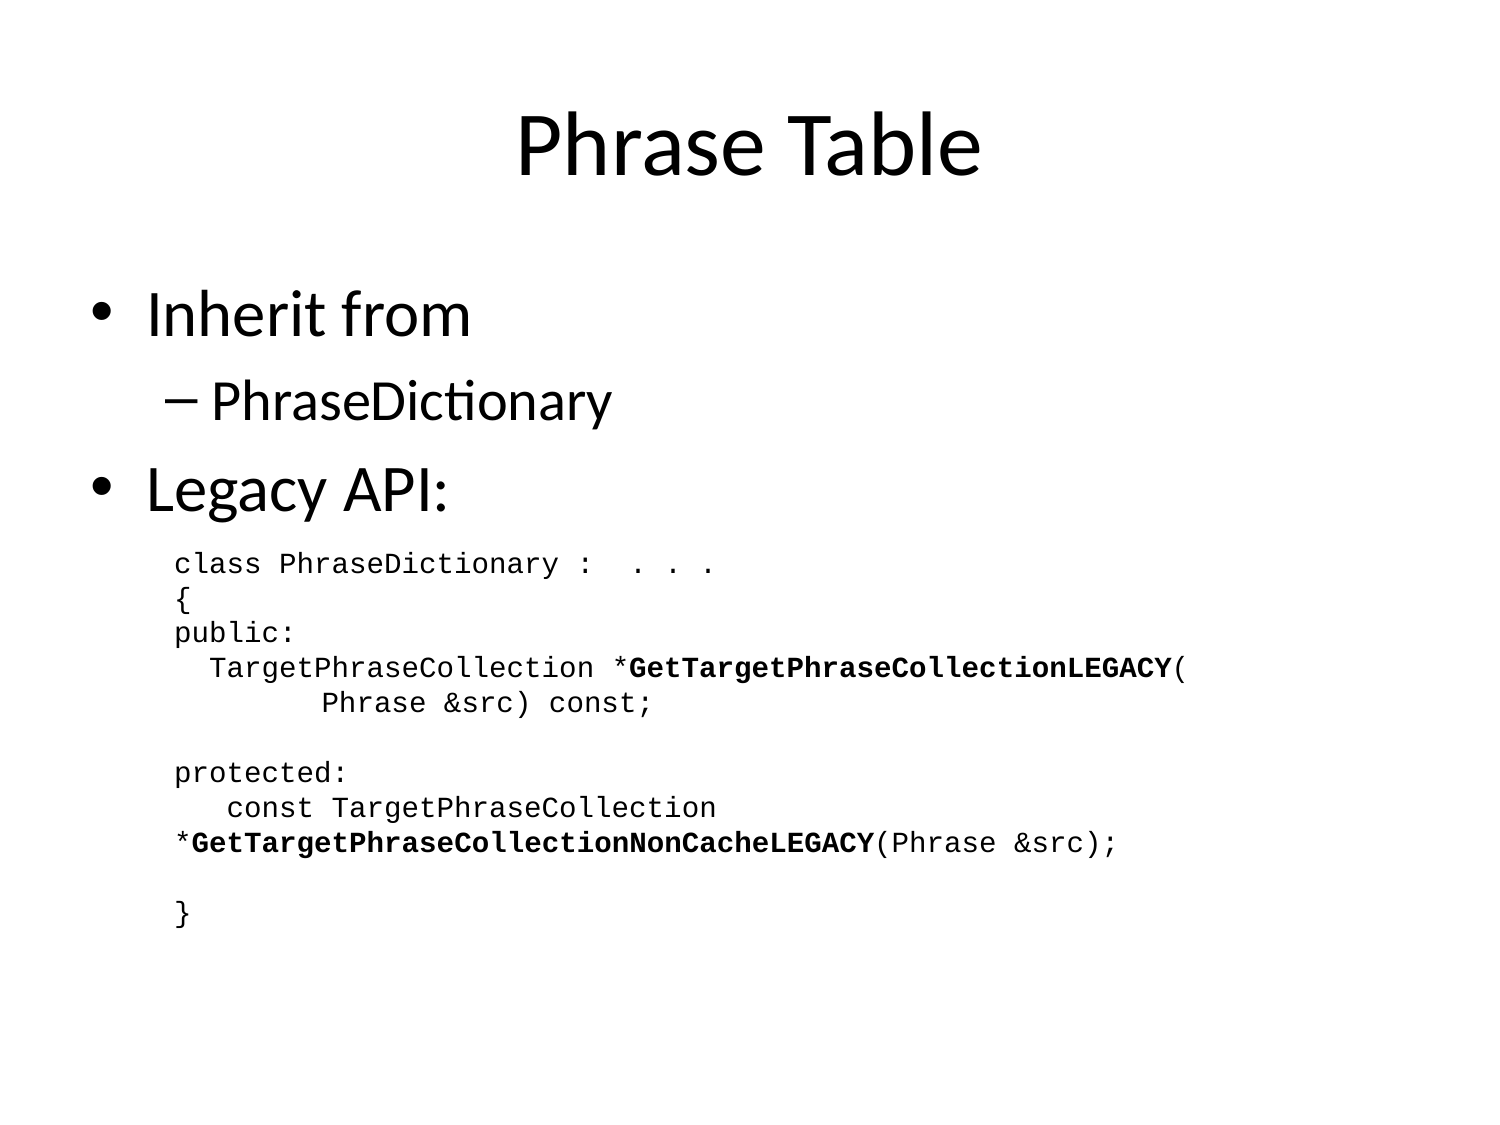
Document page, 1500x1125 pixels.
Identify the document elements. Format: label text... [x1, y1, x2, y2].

title Phrase Table [75, 45, 1425, 233]
list Inherit from PhraseDictionary Legacy API: [75, 262, 1425, 1005]
text_box class PhraseDictionary : . . . { public: TargetPhraseCollection *GetTargetPhraseCollectionLEGACY( Phrase &src) const; protected: const TargetPhraseCollection *GetTargetPhraseCollectionNonCacheLEGACY(Phrase &src); } [159, 536, 1412, 936]
